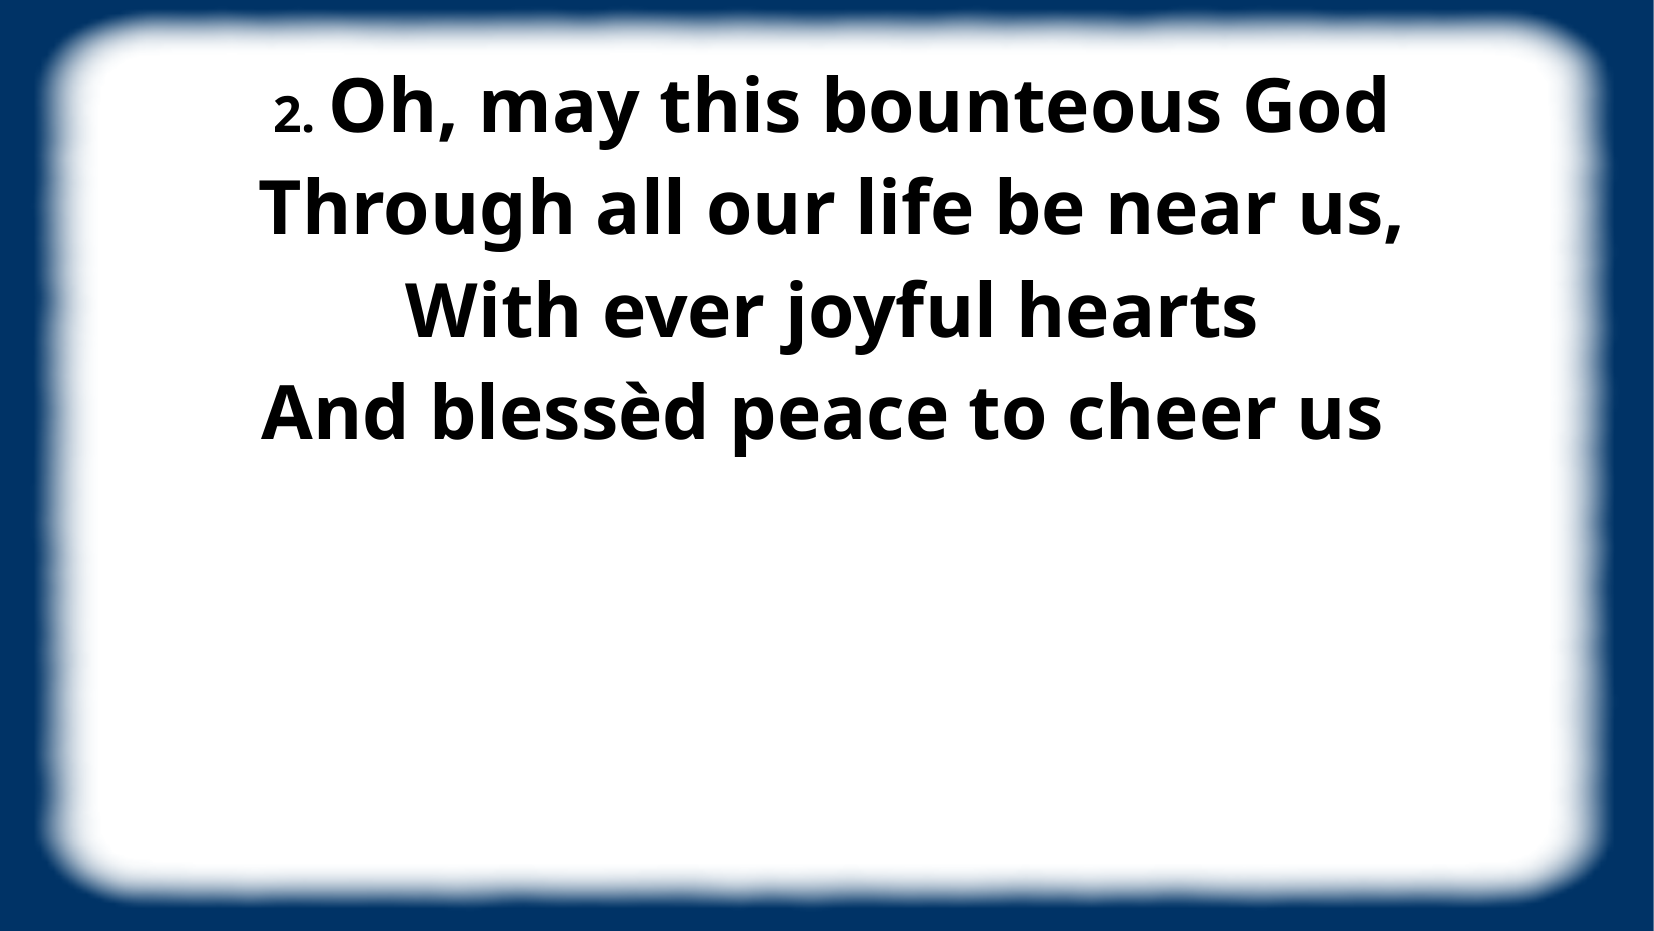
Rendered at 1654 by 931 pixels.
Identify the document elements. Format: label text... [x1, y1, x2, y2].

text_box 2. Oh, may this bounteous God Through all our life be near us, With ever joyful hearts And blessèd peace to cheer us [105, 45, 1561, 481]
picture [0, 0, 1654, 931]
